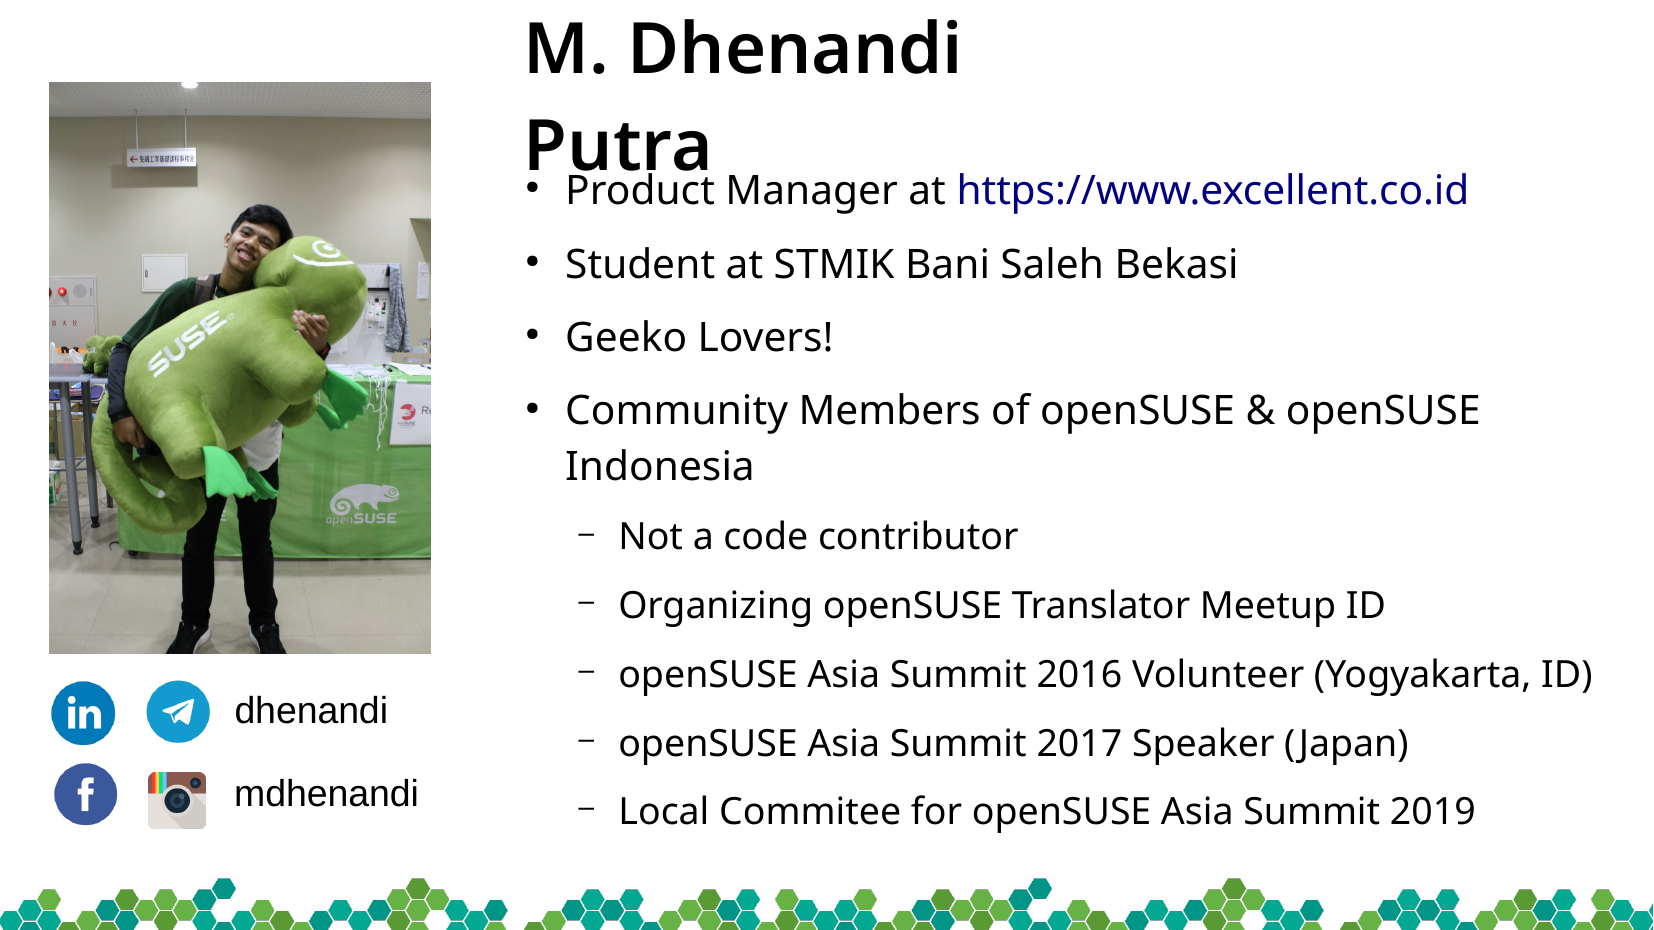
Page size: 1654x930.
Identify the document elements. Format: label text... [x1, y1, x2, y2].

picture [148, 772, 206, 829]
picture [50, 759, 120, 829]
picture [0, 870, 1654, 930]
text_box dhenandi [219, 682, 403, 740]
title M. Dhenandi Putra [523, 16, 1151, 161]
picture [49, 82, 431, 654]
list Product Manager at https://www.excellent.co.id Student at STMIK Bani Saleh Bekasi Geeko Lovers! Community Members of openSUSE & openSUSE Indonesia Not a code contributor Organizing openSUSE Translator Meetup ID openSUSE Asia Summit 2016 Volunteer (Yogyakarta, ID) openSUSE Asia Summit 2017 Speaker (Japan) Local Commitee for openSUSE Asia Summit 2019 [512, 161, 1612, 845]
picture [143, 677, 213, 746]
picture [47, 677, 118, 749]
text_box mdhenandi [219, 765, 434, 822]
